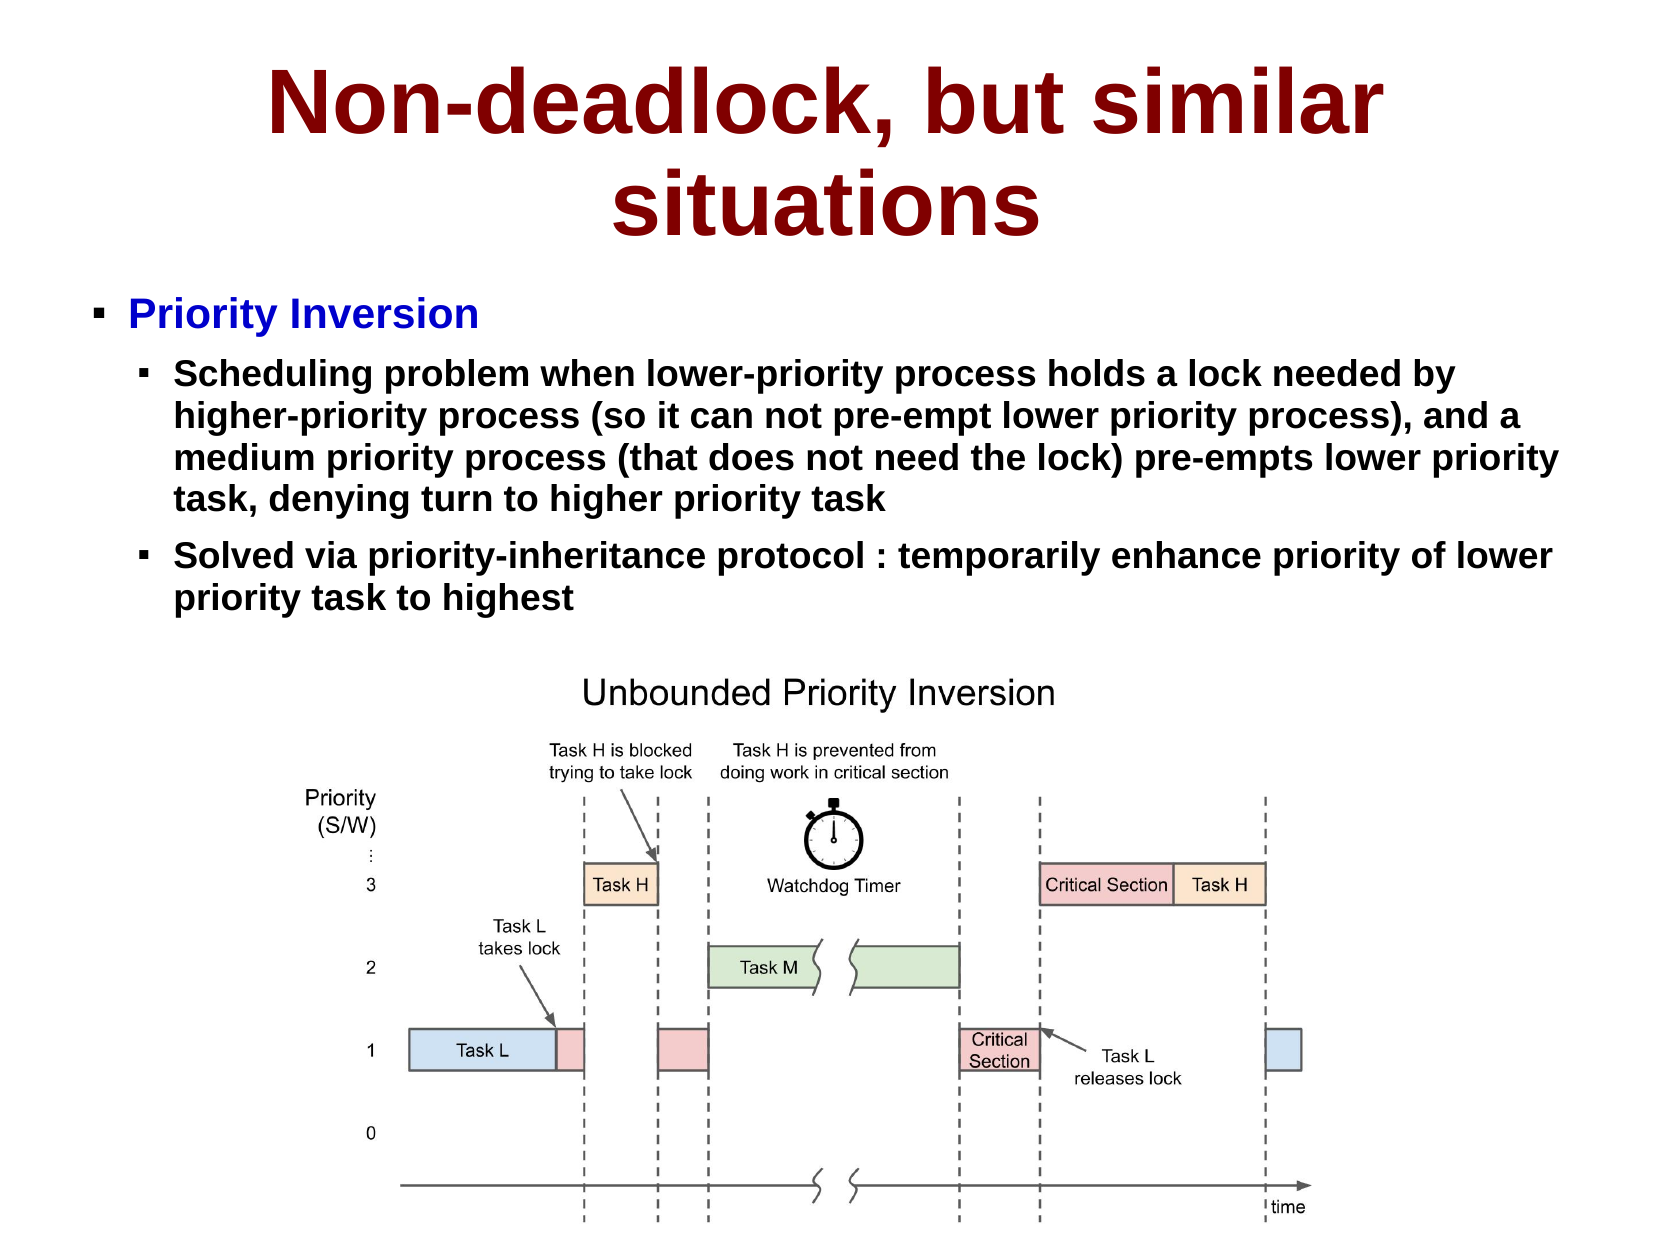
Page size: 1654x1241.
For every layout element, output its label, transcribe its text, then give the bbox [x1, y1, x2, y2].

picture [266, 649, 1371, 1241]
list Priority Inversion Scheduling problem when lower-priority process holds a lock needed by higher-priority process (so it can not pre-empt lower priority process), and a medium priority process (that does not need the lock) pre-empts lower priority task, denying turn to higher priority task Solved via priority-inheritance protocol : temporarily enhance priority of lower priority task to highest [82, 290, 1571, 620]
title Non-deadlock, but similar situations [82, 49, 1571, 257]
